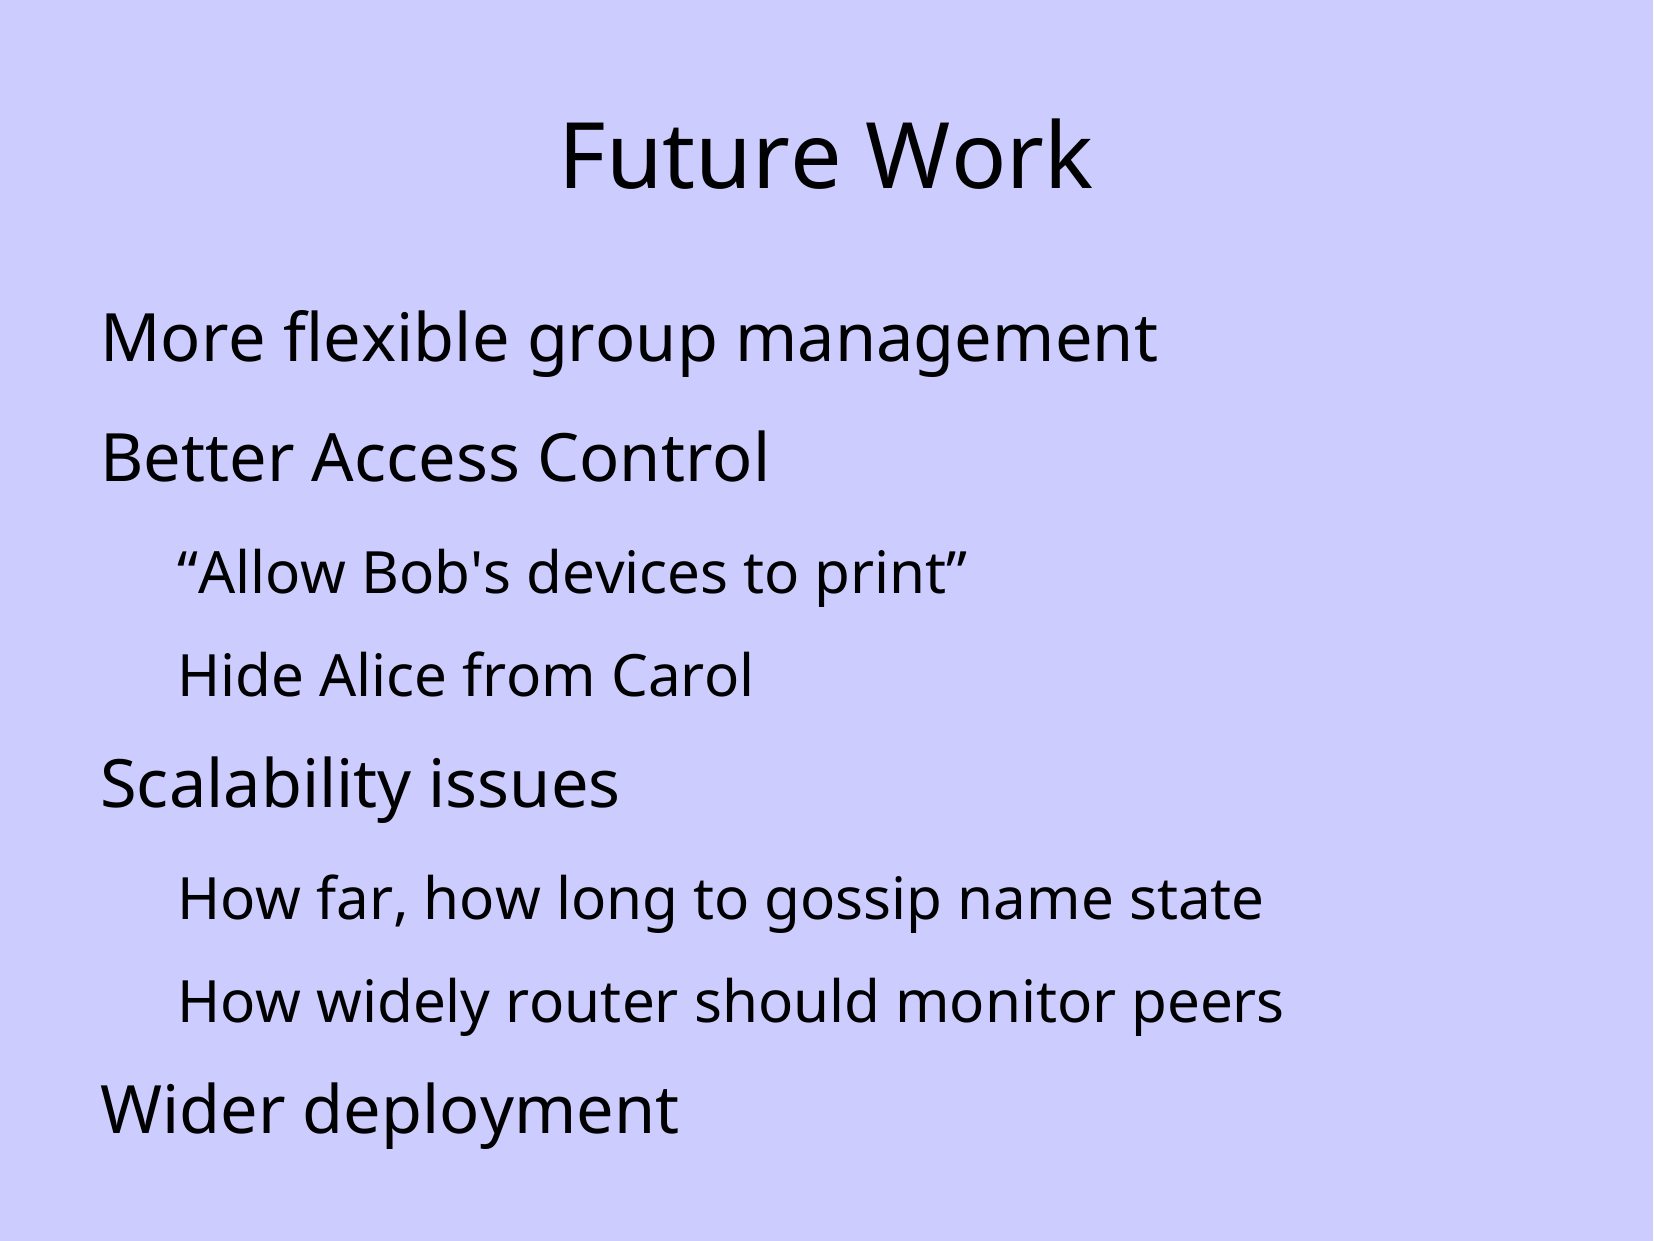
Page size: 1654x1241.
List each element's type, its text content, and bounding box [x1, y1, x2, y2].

list More flexible group management Better Access Control “Allow Bob's devices to print” Hide Alice from Carol Scalability issues How far, how long to gossip name state How widely router should monitor peers Wider deployment [82, 290, 1571, 1109]
title Future Work [82, 49, 1571, 257]
